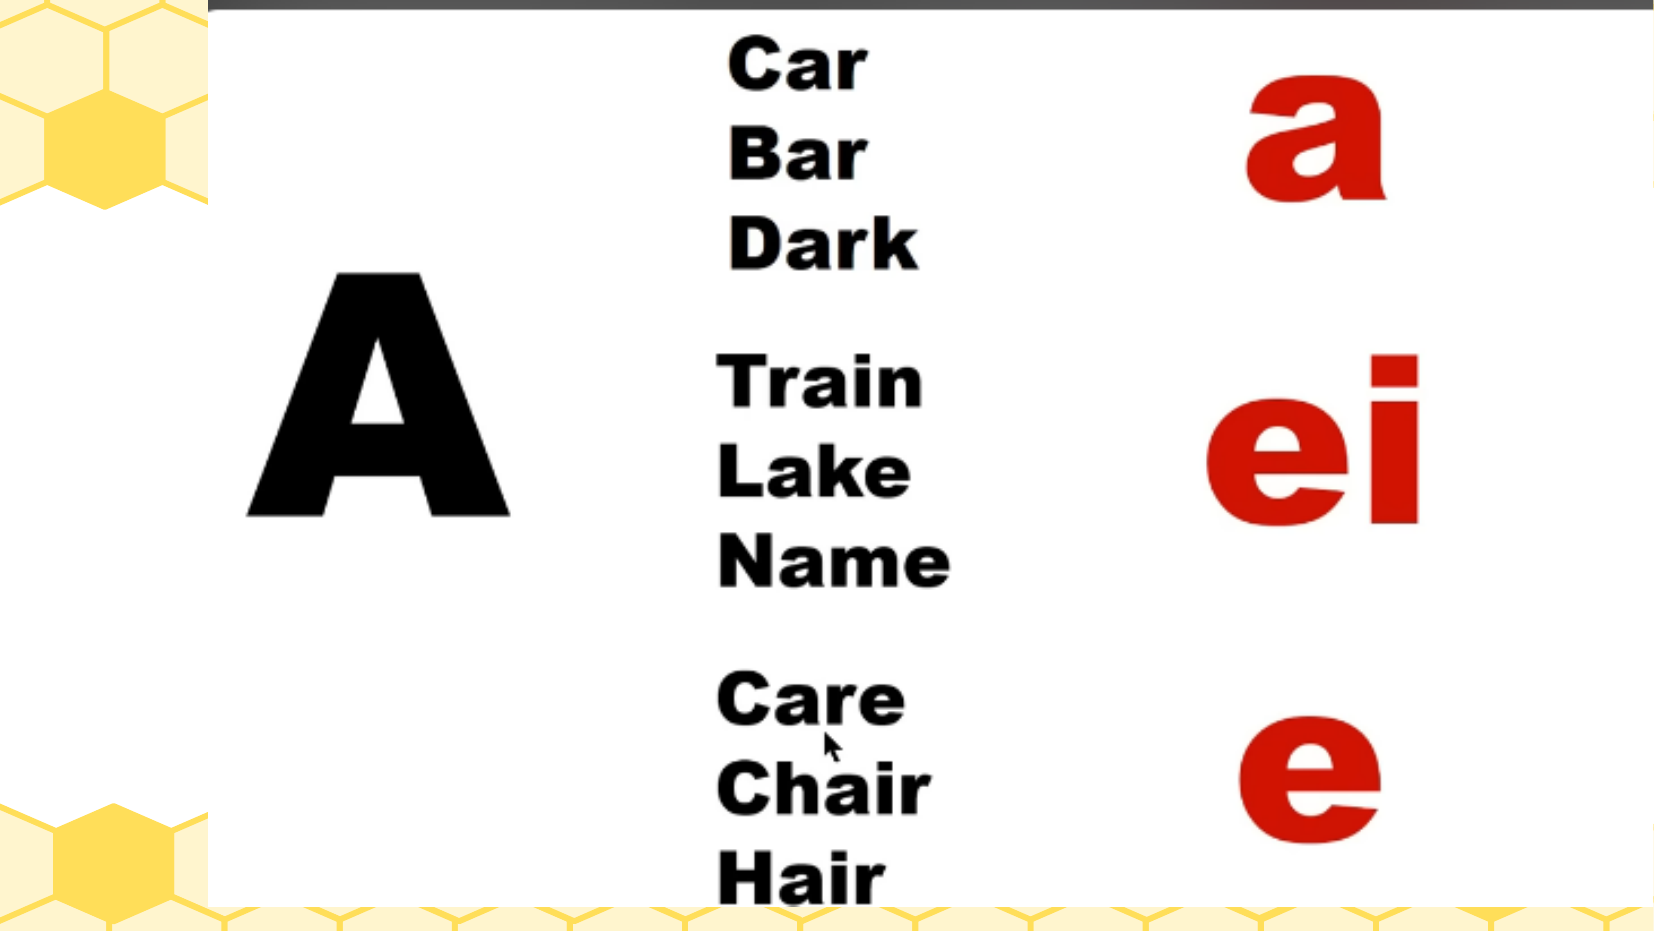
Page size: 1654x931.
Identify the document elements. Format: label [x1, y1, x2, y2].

picture [208, 0, 1654, 907]
